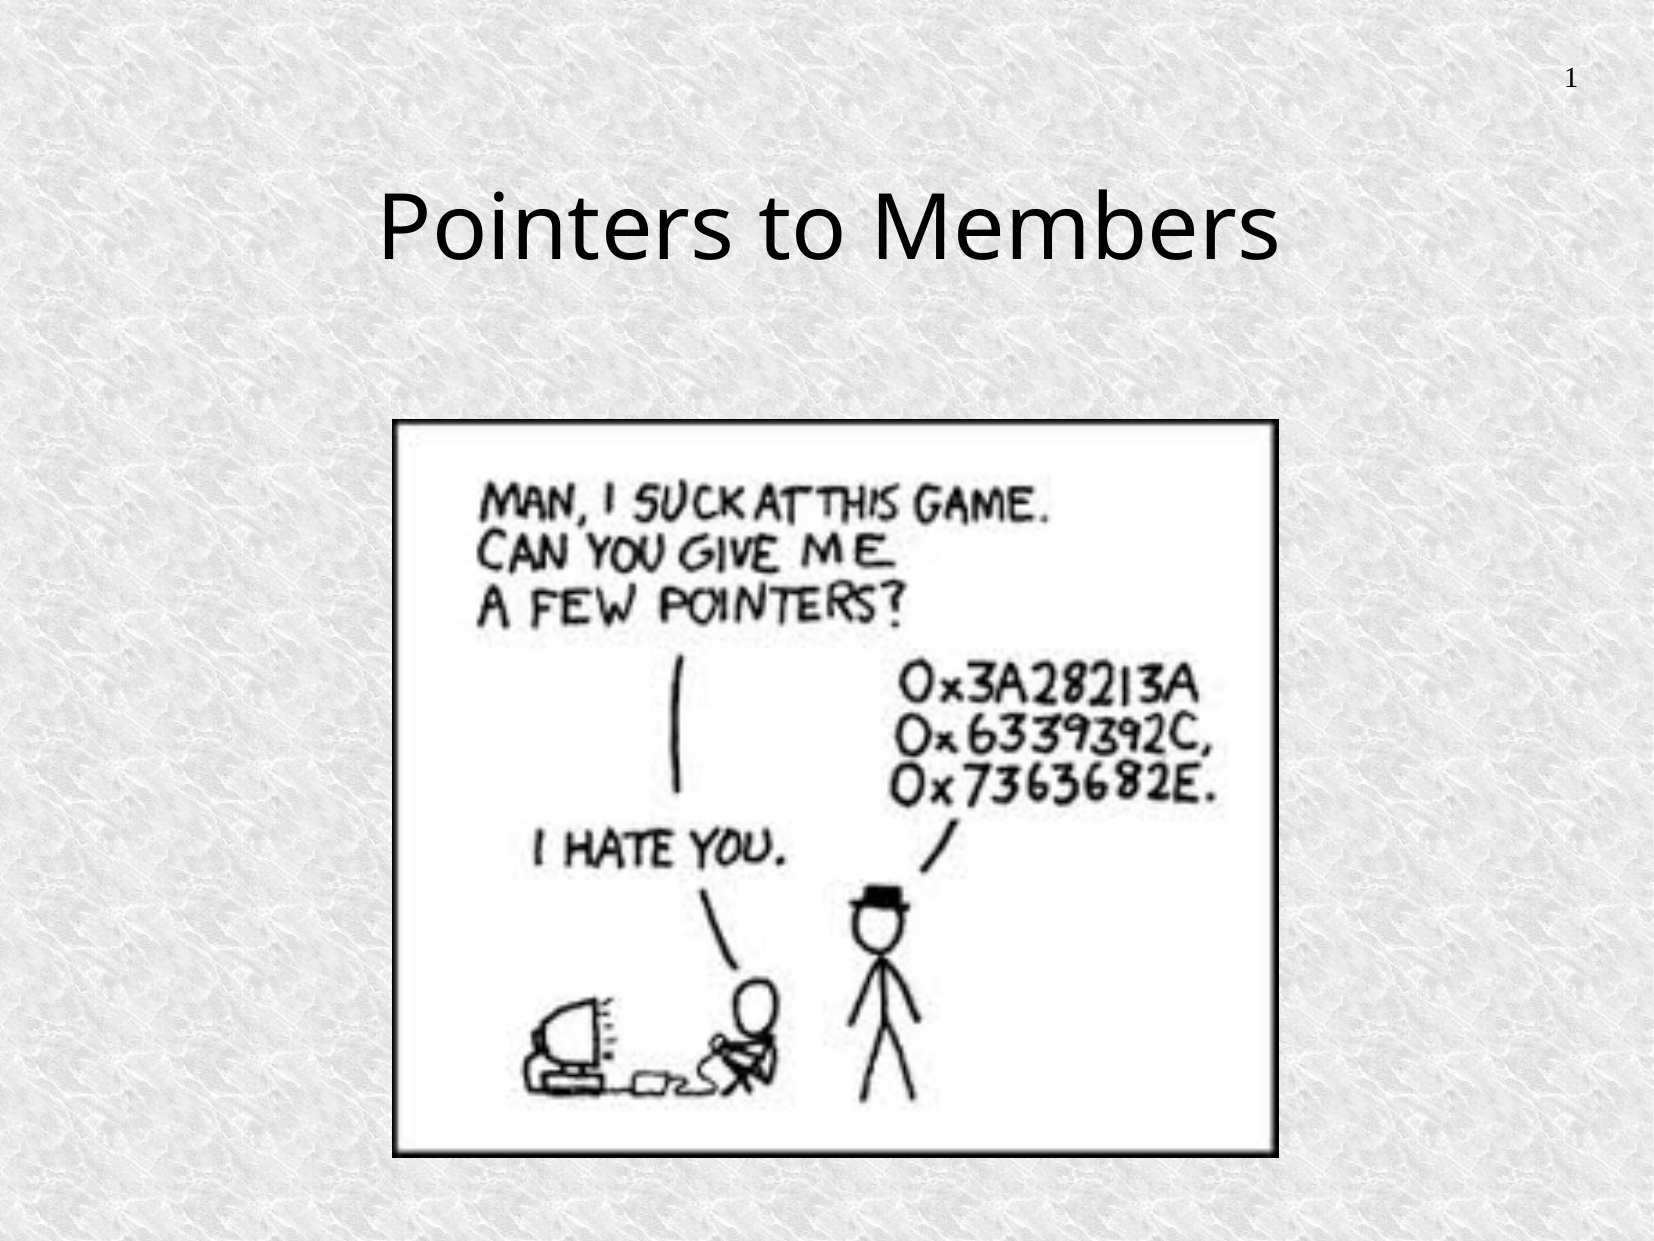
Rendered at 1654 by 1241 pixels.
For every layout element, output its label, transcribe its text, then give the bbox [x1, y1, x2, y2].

picture [0, 0, 1654, 1241]
list [123, 374, 1536, 1156]
title Pointers to Members [123, 119, 1536, 328]
